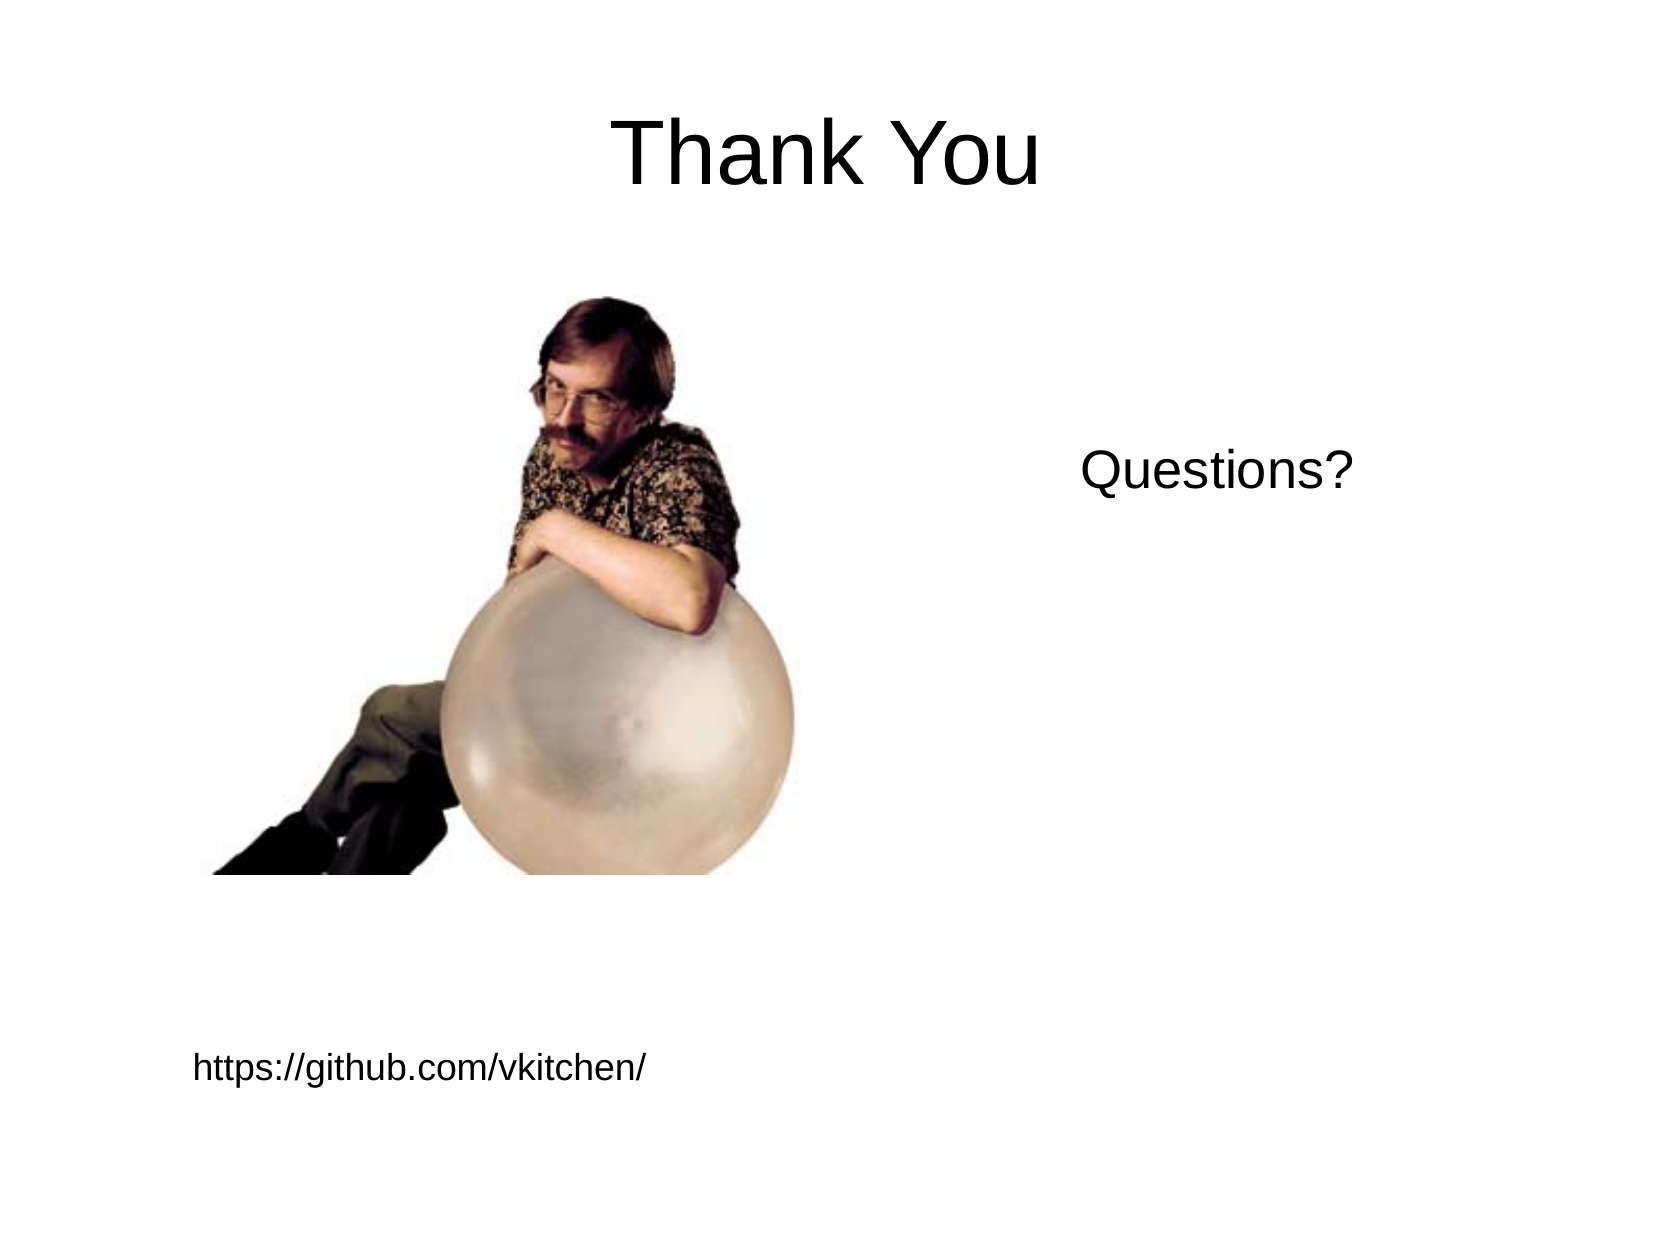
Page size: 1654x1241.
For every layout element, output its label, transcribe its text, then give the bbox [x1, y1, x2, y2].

picture [200, 295, 801, 875]
text_box Questions? [1065, 432, 1371, 508]
text_box https://github.com/vkitchen/ [177, 1039, 662, 1097]
title Thank You [82, 49, 1571, 257]
